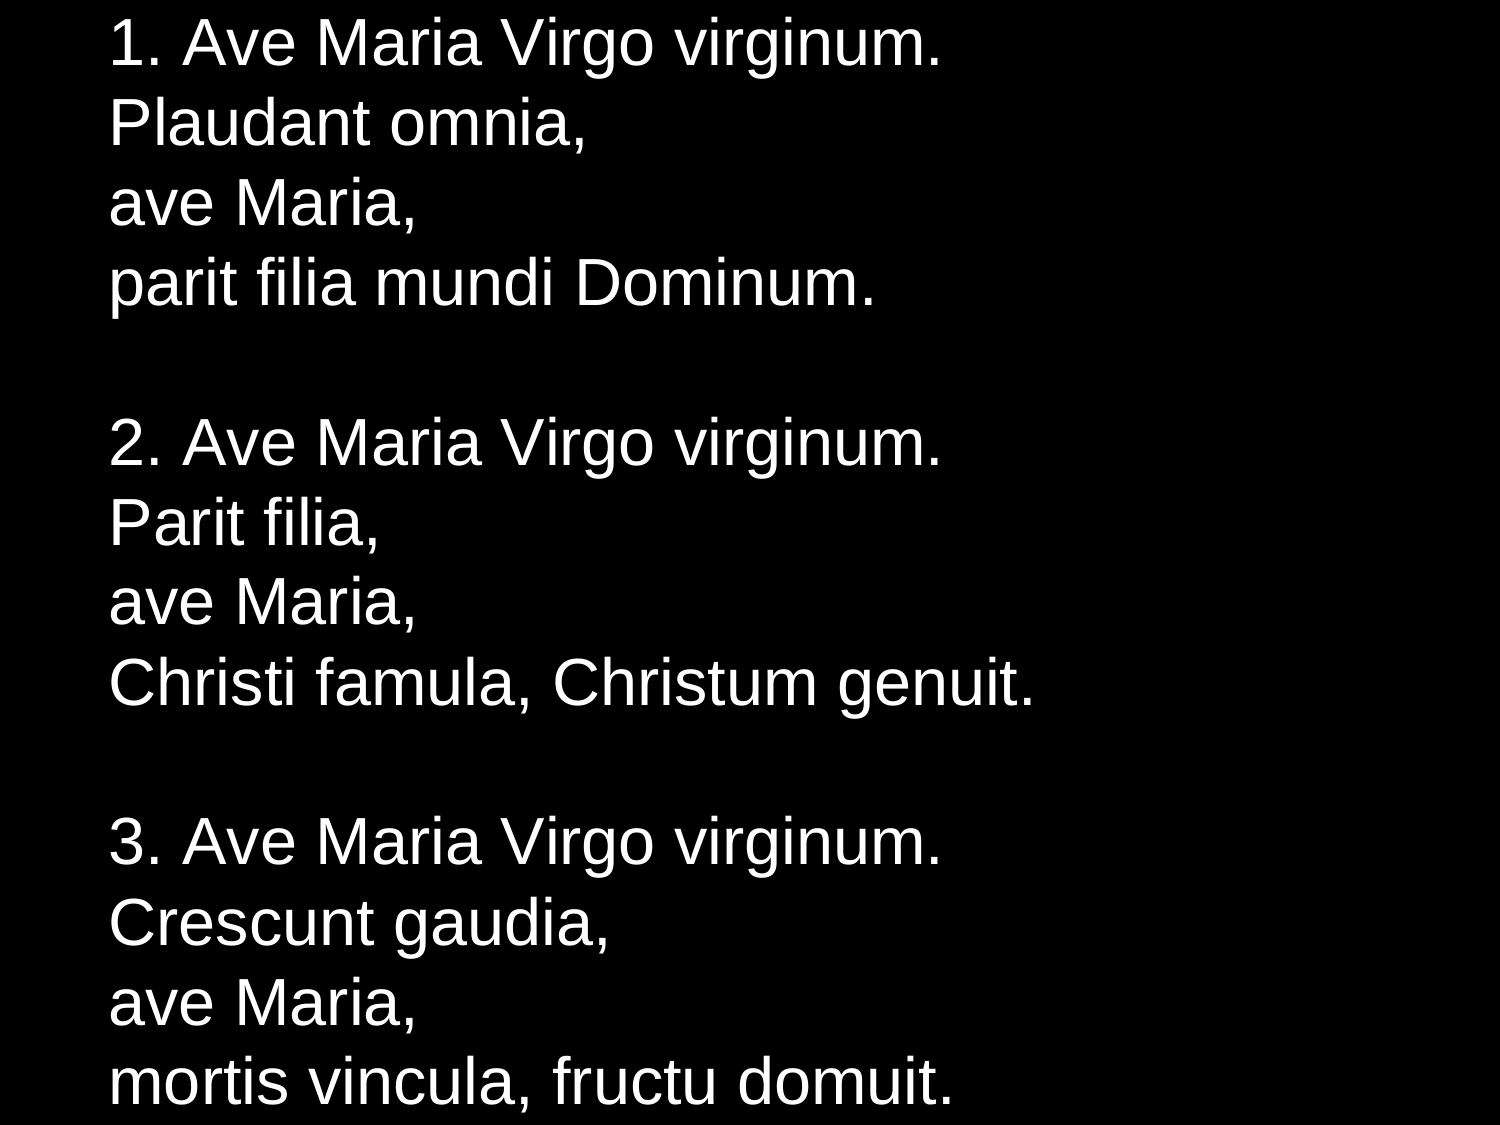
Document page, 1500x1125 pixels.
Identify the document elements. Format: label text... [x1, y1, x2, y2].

text_box 1. Ave Maria Virgo virginum. Plaudant omnia, ave Maria, parit filia mundi Dominum. 2. Ave Maria Virgo virginum. Parit filia, ave Maria, Christi famula, Christum genuit. 3. Ave Maria Virgo virginum. Crescunt gaudia, ave Maria, mortis vincula, fructu domuit. [93, 0, 1465, 1125]
